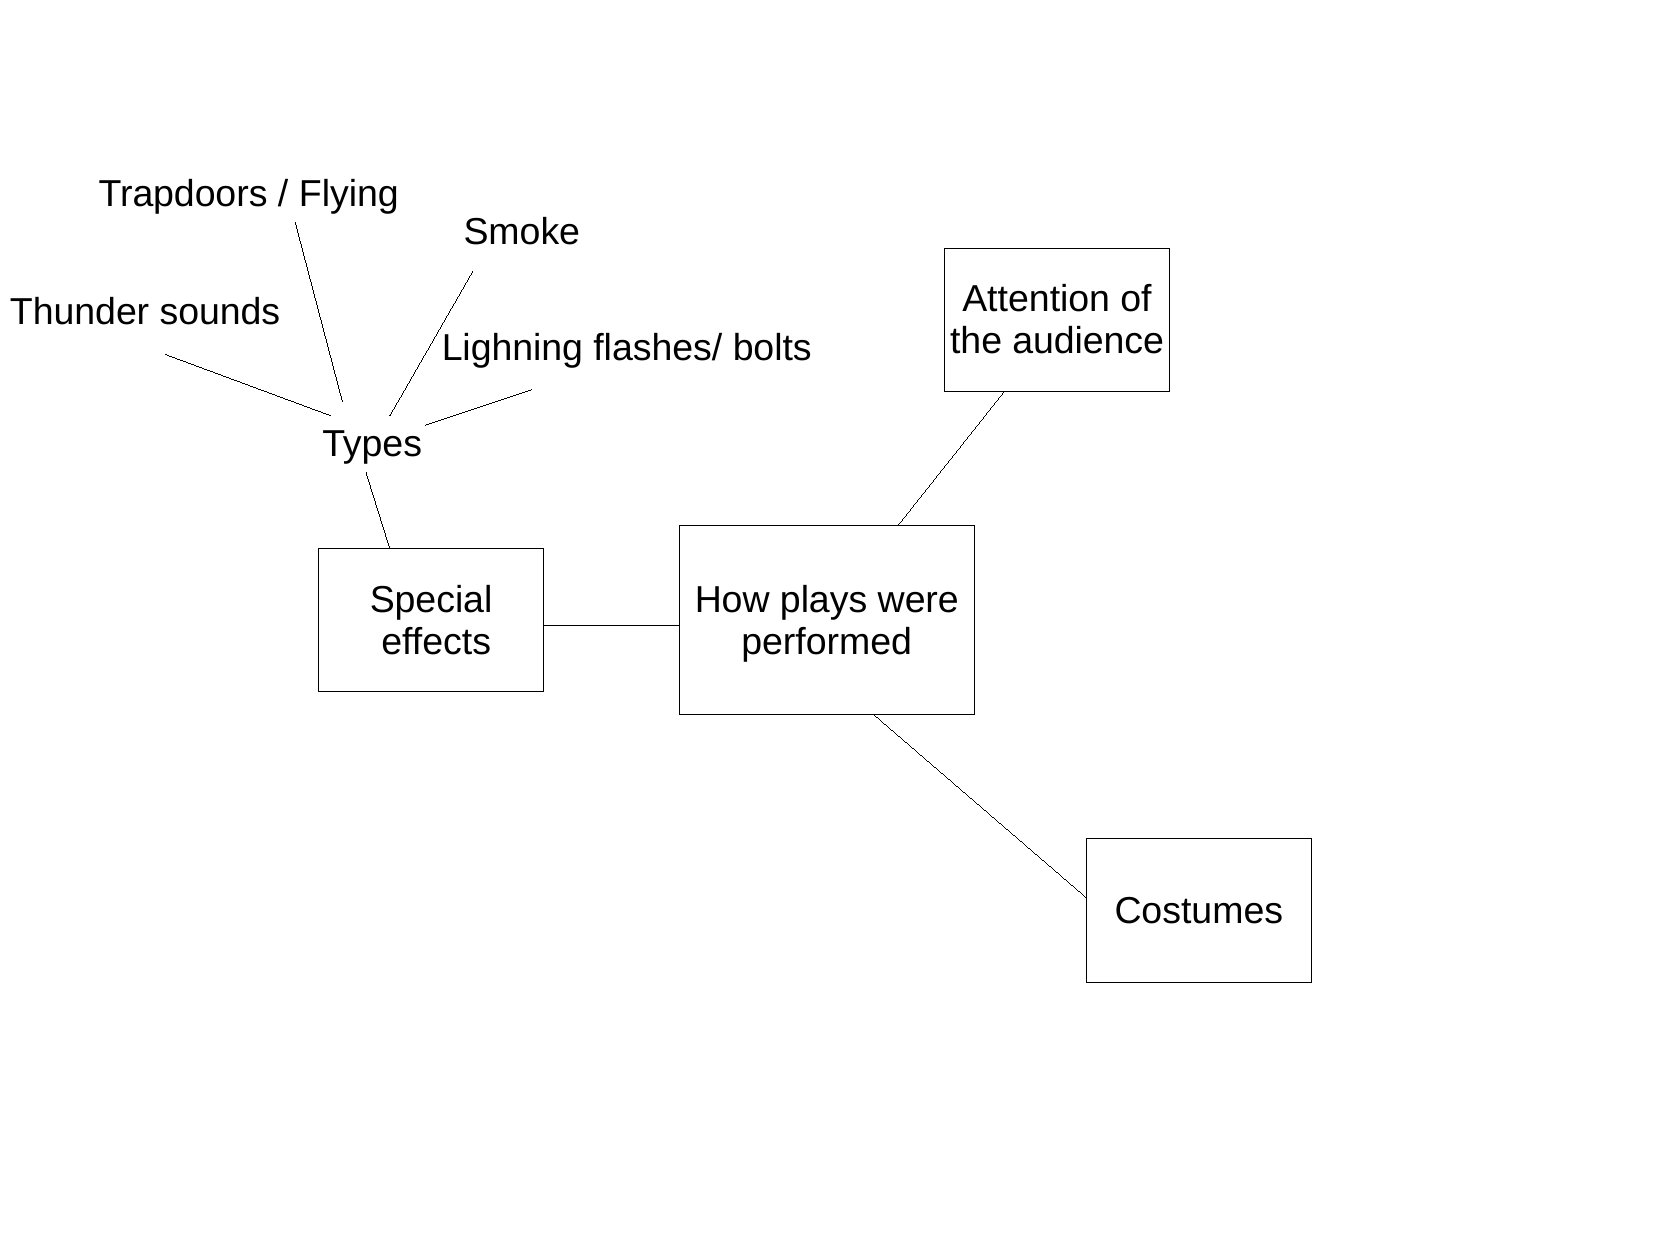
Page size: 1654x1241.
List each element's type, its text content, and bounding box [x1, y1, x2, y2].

text_box How plays were performed [679, 525, 975, 715]
text_box Attention of the audience [944, 248, 1170, 392]
text_box Types [307, 415, 438, 473]
text_box Trapdoors / Flying [83, 165, 414, 223]
text_box Costumes [1086, 838, 1312, 983]
text_box Lighning flashes/ bolts [427, 318, 827, 376]
text_box Smoke [448, 202, 595, 260]
text_box Special effects [318, 548, 544, 692]
text_box Thunder sounds [0, 283, 296, 341]
